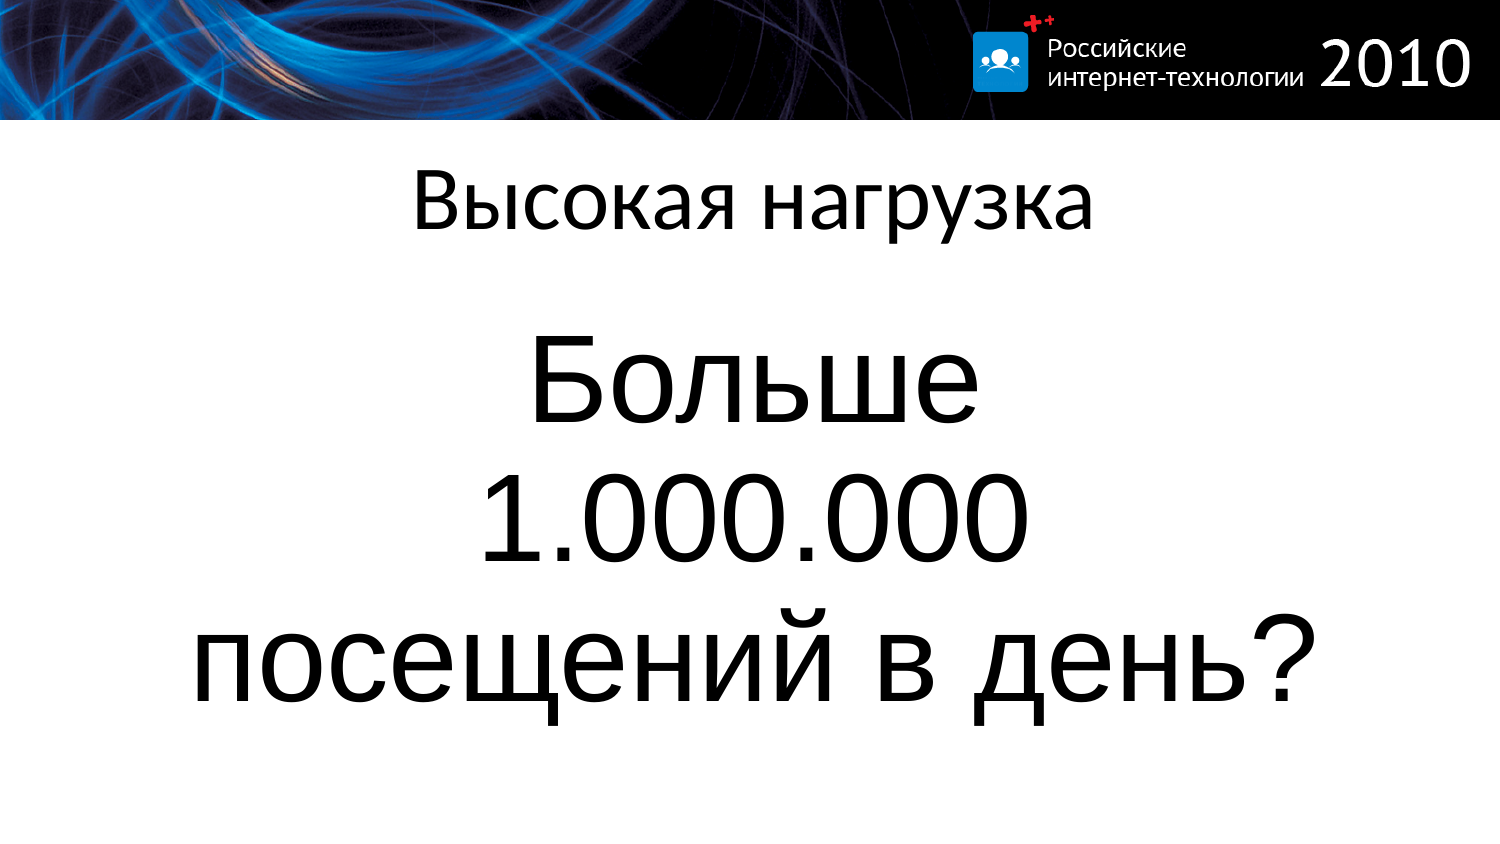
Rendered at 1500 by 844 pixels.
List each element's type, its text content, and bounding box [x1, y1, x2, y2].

subtitle Больше 1.000.000 посещений в день? [79, 272, 1430, 765]
title Высокая нагрузка [79, 149, 1430, 264]
picture [0, 0, 1500, 120]
